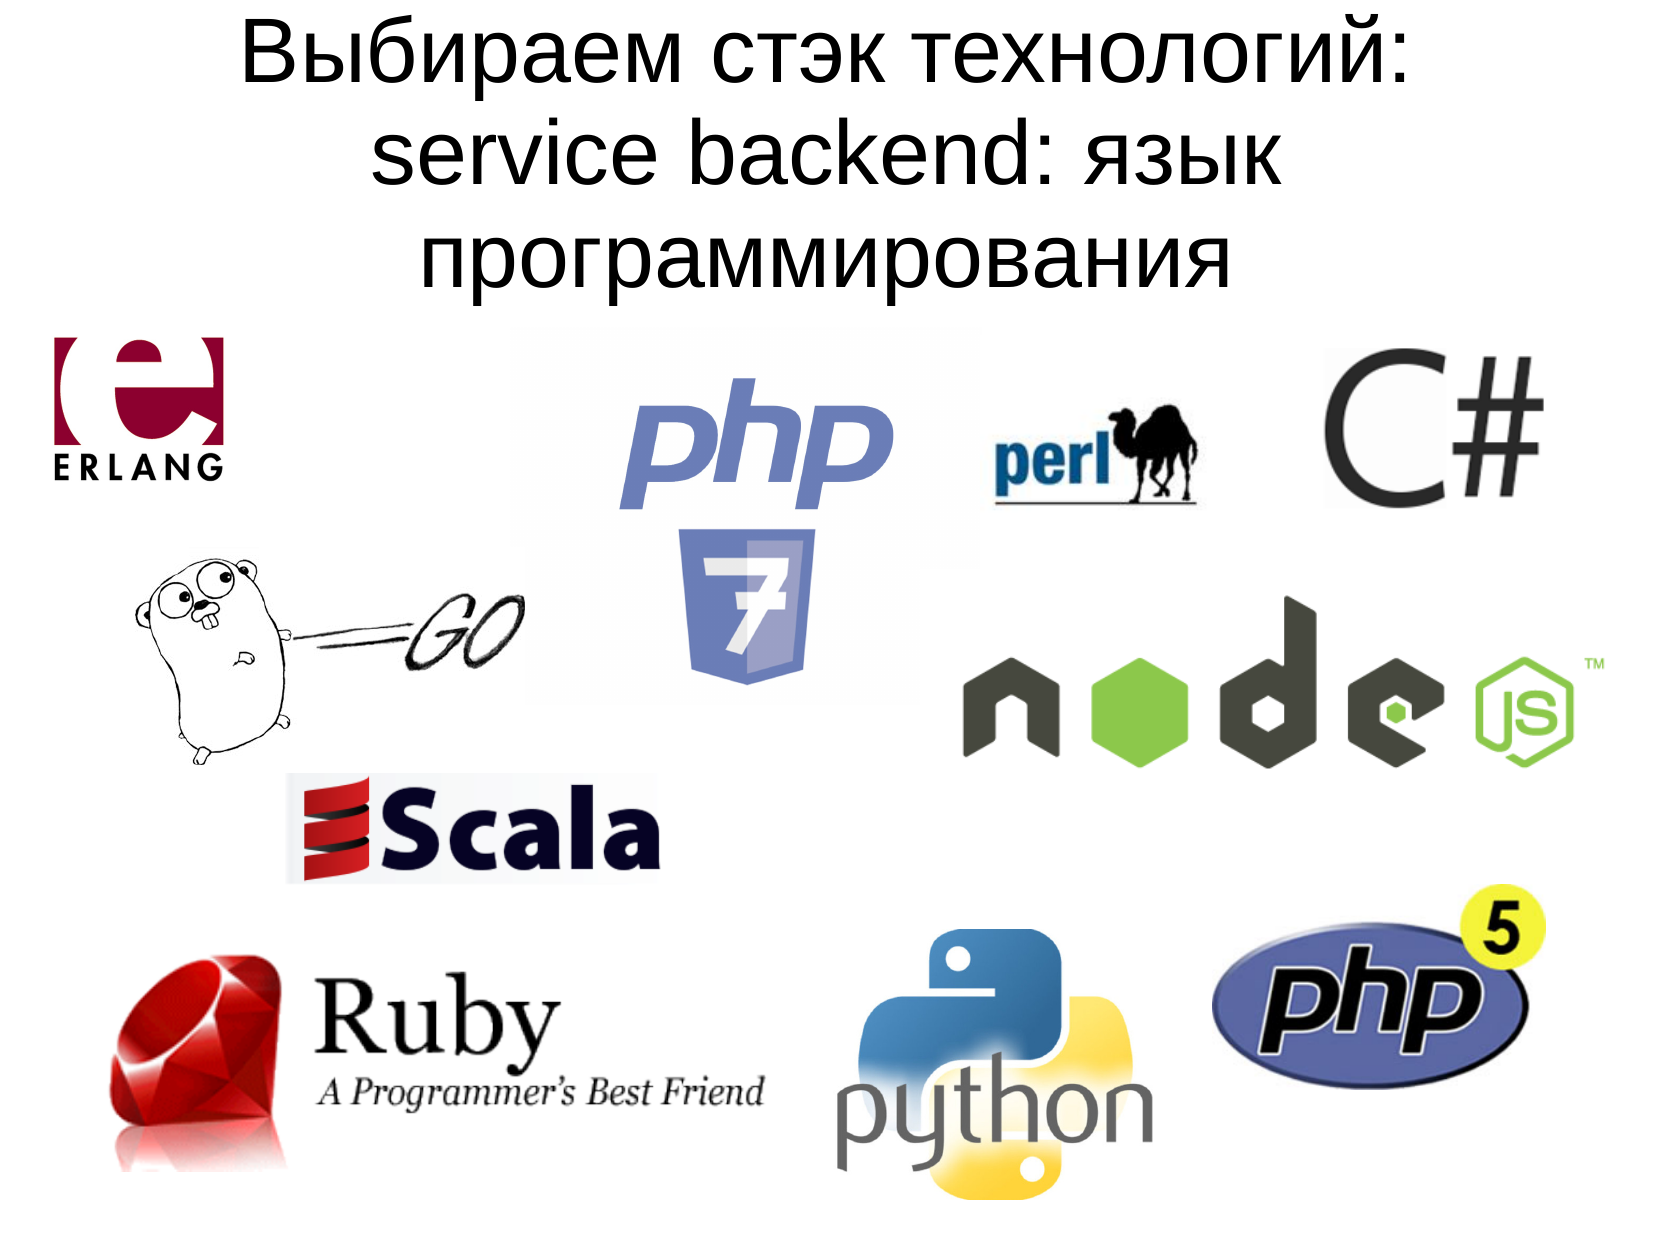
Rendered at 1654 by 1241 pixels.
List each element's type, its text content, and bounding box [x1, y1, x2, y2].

picture [87, 916, 1195, 1201]
picture [285, 773, 681, 886]
picture [135, 272, 1621, 810]
picture [1212, 884, 1546, 1090]
title Выбираем стэк технологий: service backend: язык программирования [82, 0, 1571, 307]
picture [15, 299, 266, 523]
